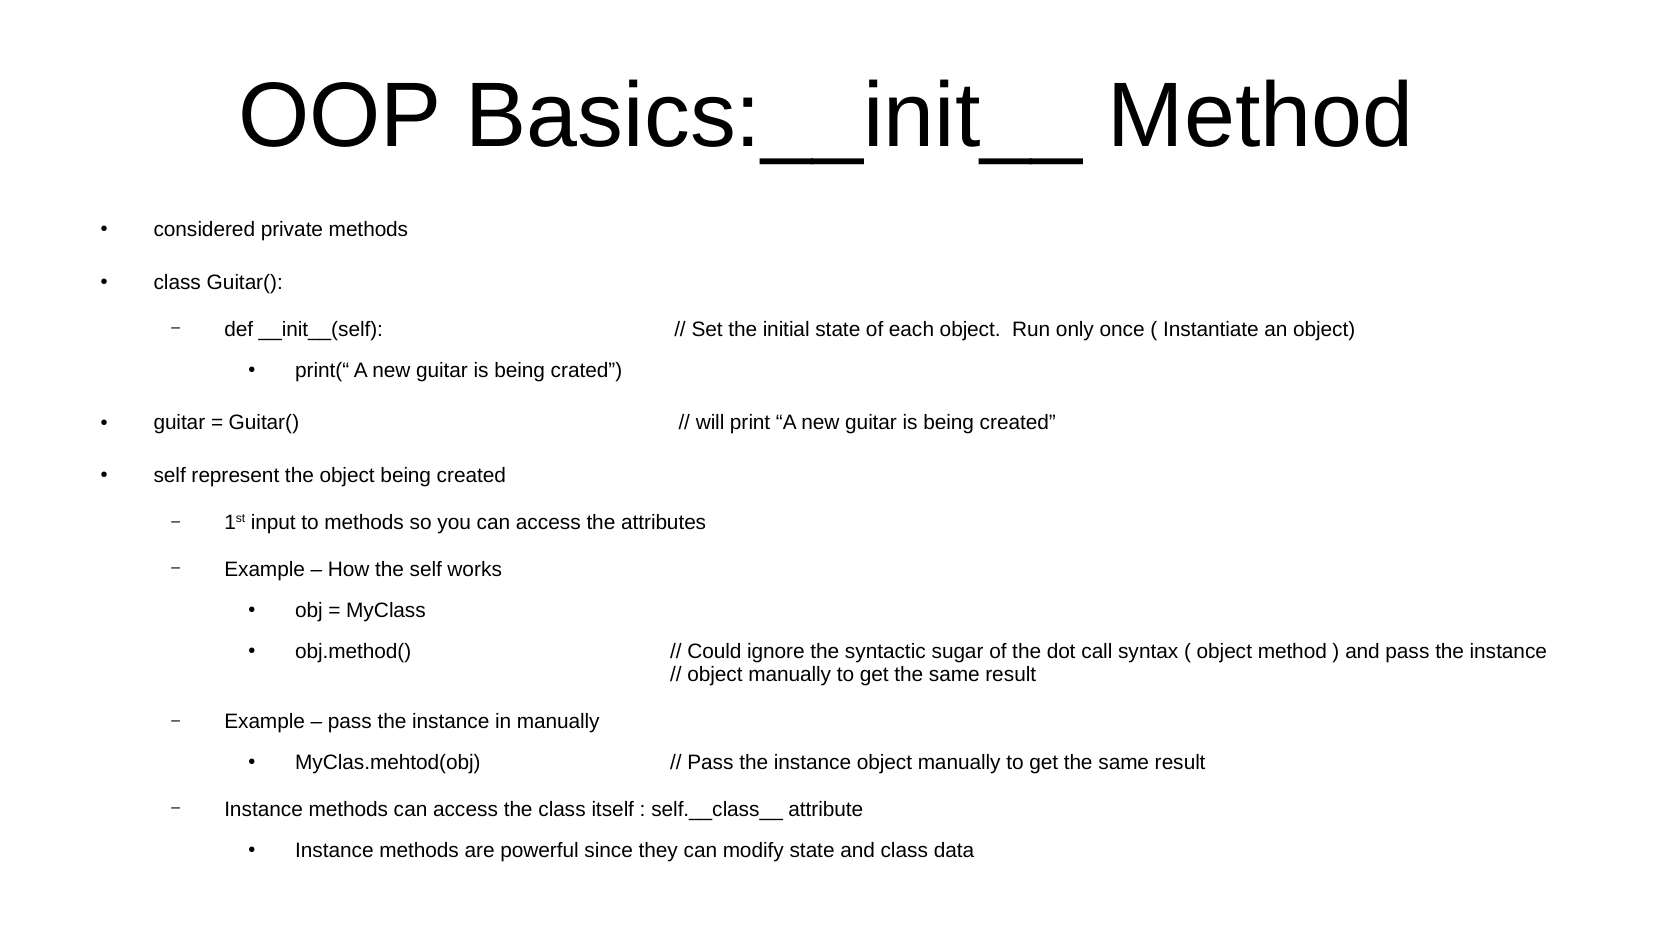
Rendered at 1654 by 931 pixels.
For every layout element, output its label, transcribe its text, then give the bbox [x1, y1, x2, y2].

list considered private methods class Guitar(): def __init__(self): // Set the initial state of each object. Run only once ( Instantiate an object) print(“ A new guitar is being crated”) guitar = Guitar() // will print “A new guitar is being created” self represent the object being created 1st input to methods so you can access the attributes Example – How the self works obj = MyClass obj.method() // Could ignore the syntactic sugar of the dot call syntax ( object method ) and pass the instance // object manually to get the same result Example – pass the instance in manually MyClas.mehtod(obj) // Pass the instance object manually to get the same result Instance methods can access the class itself : self.__class__ attribute Instance methods are powerful since they can modify state and class data [82, 217, 1576, 886]
title OOP Basics:__init__ Method [82, 37, 1571, 193]
